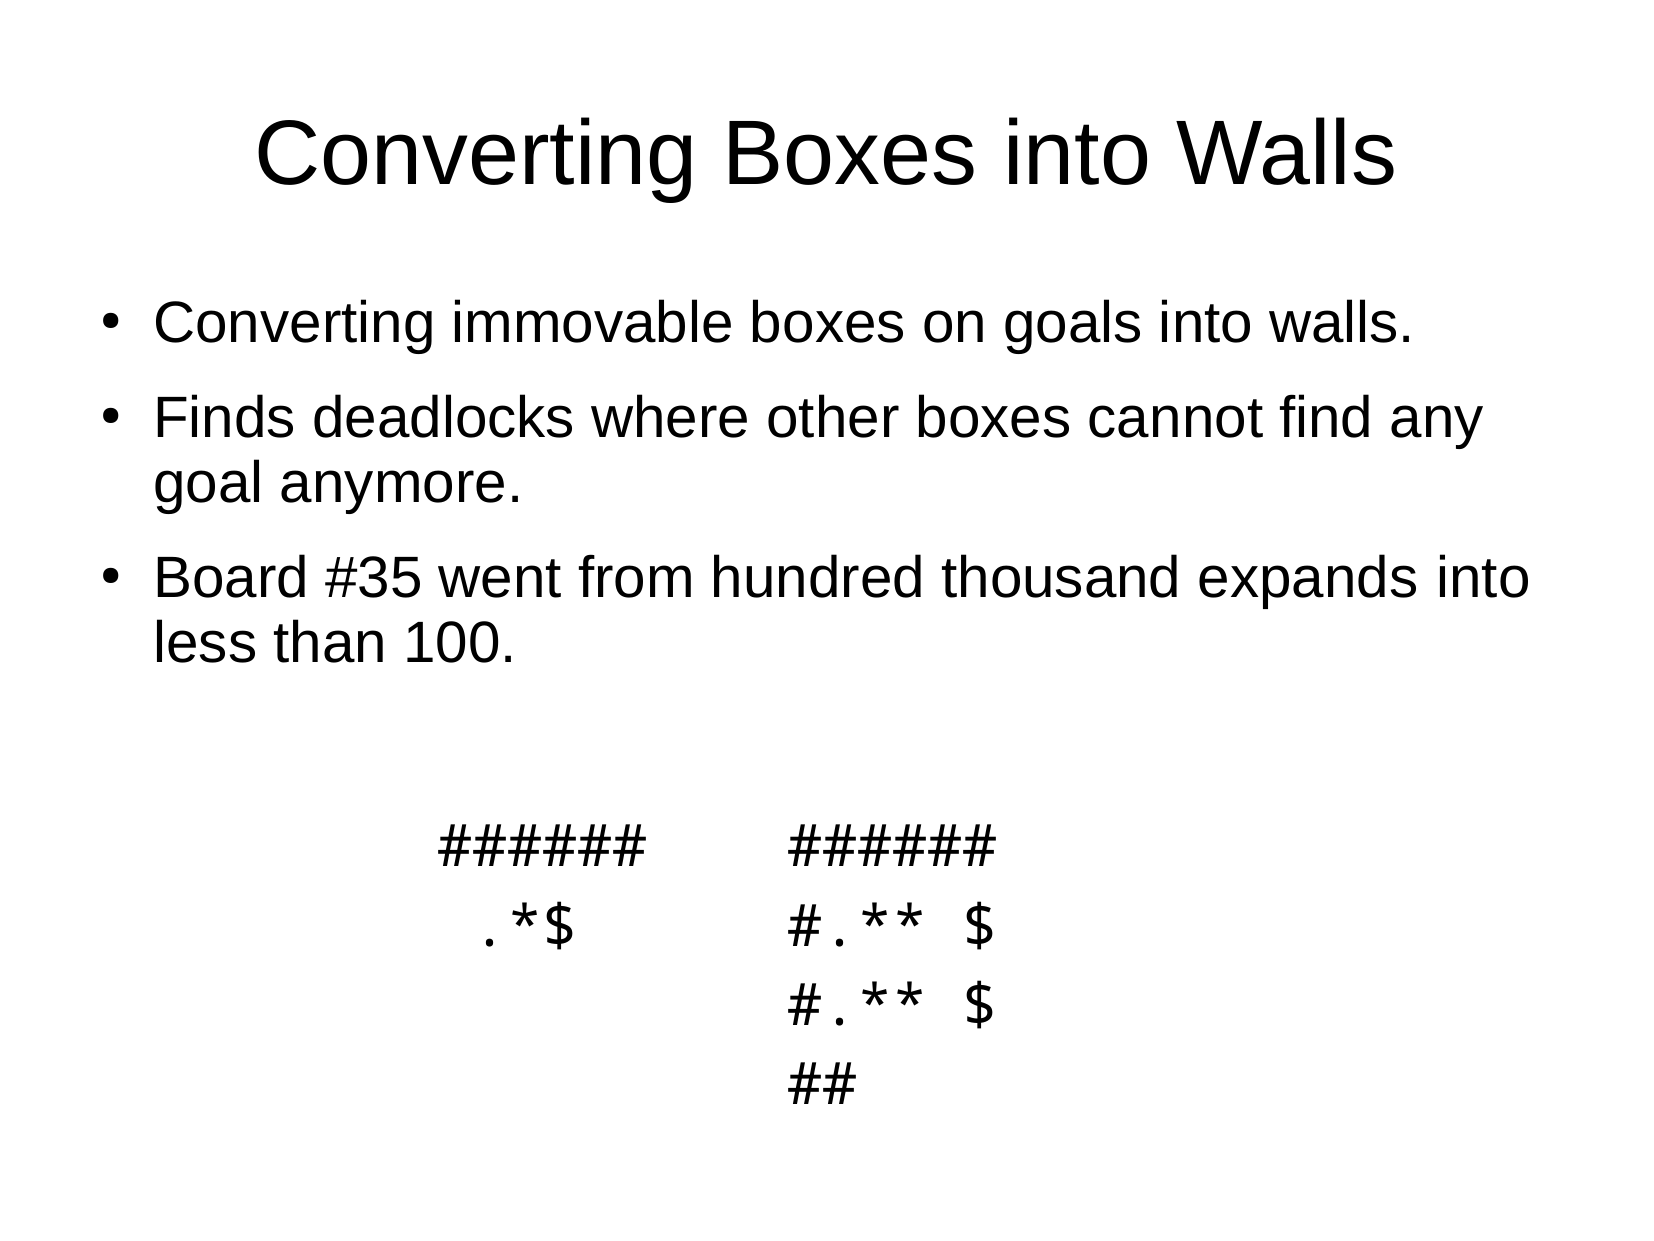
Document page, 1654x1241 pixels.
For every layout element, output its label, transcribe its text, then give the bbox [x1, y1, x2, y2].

text_box ###### ###### .*$ #.** $ #.** $ ## [422, 797, 1211, 1151]
title Converting Boxes into Walls [82, 56, 1571, 250]
list Converting immovable boxes on goals into walls. Finds deadlocks where other boxes cannot find any goal anymore. Board #35 went from hundred thousand expands into less than 100. [82, 290, 1571, 1094]
